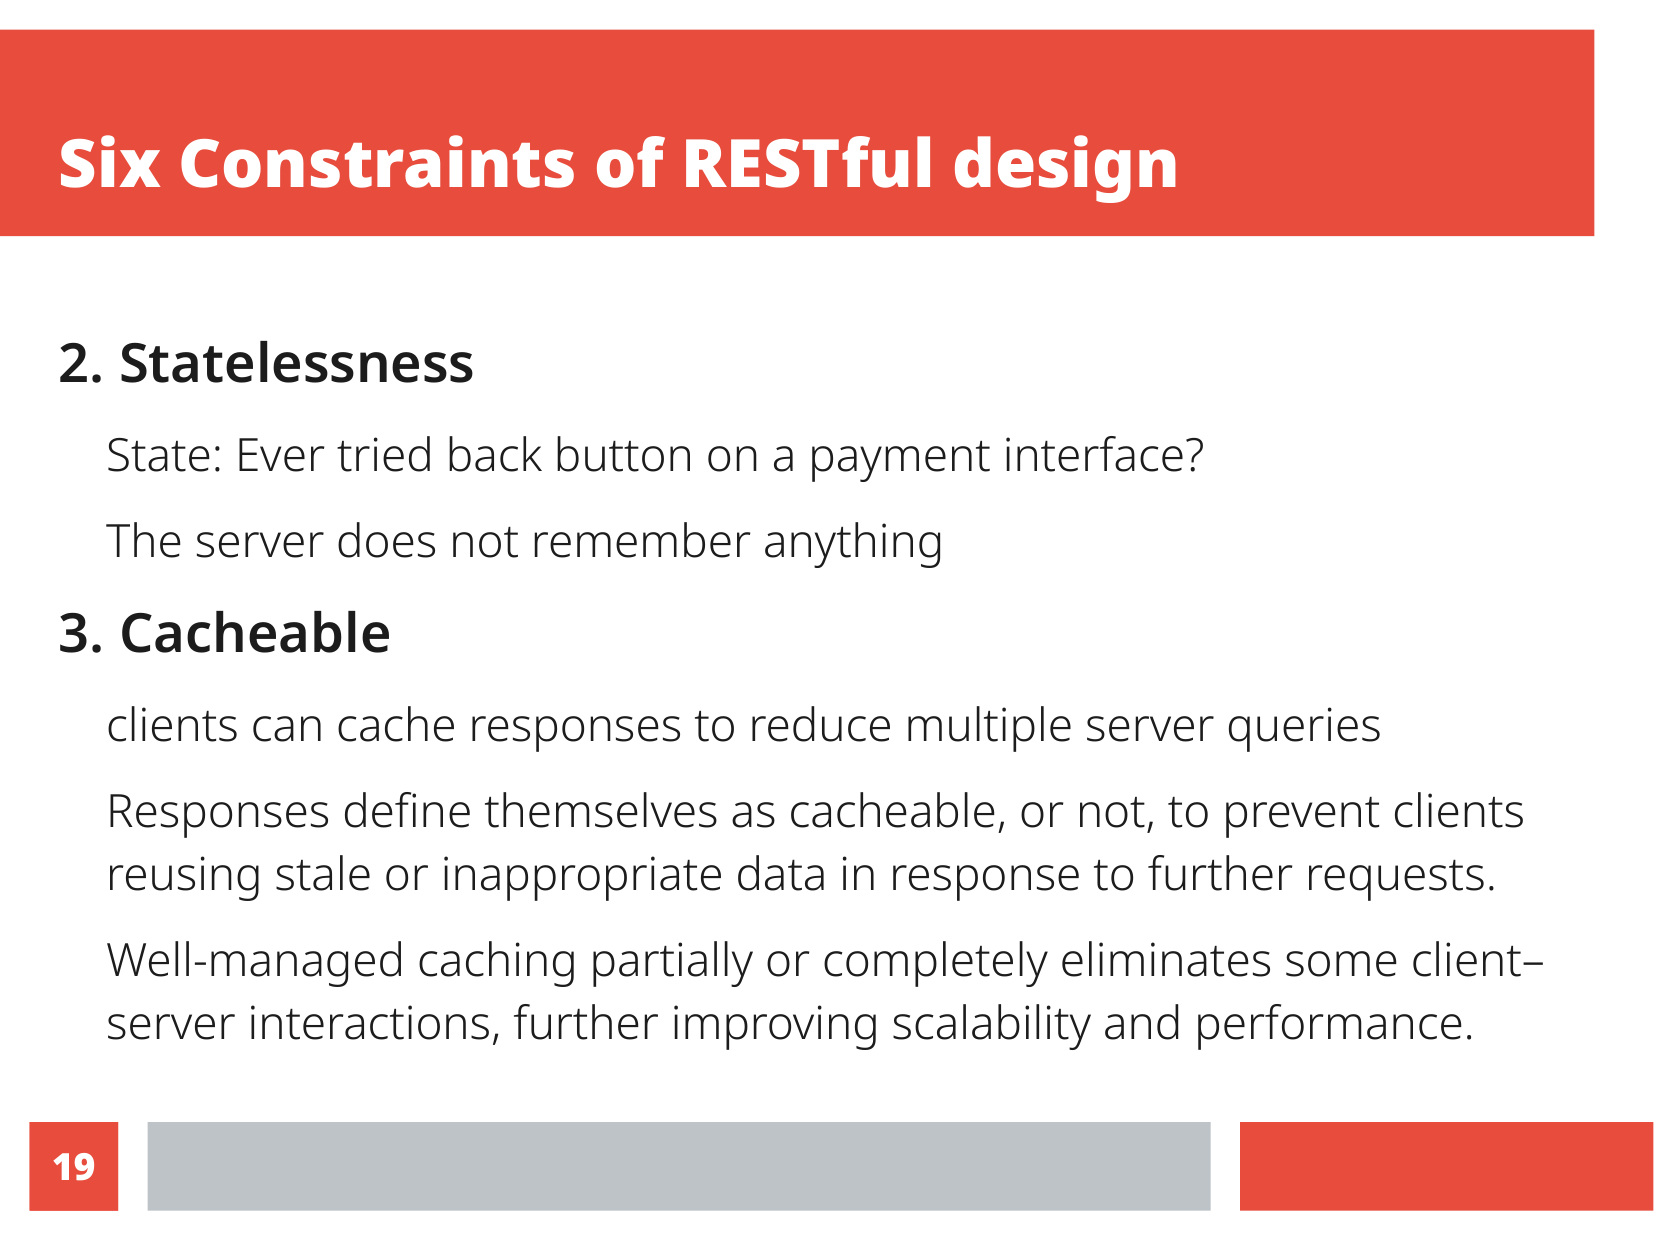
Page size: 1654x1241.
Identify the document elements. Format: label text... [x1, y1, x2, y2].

list 2. Statelessness State: Ever tried back button on a payment interface? The server does not remember anything 3. Cacheable clients can cache responses to reduce multiple server queries Responses define themselves as cacheable, or not, to prevent clients reusing stale or inappropriate data in response to further requests. Well-managed caching partially or completely eliminates some client–server interactions, further improving scalability and performance. [59, 324, 1565, 1093]
title Six Constraints of RESTful design [59, 59, 1595, 207]
